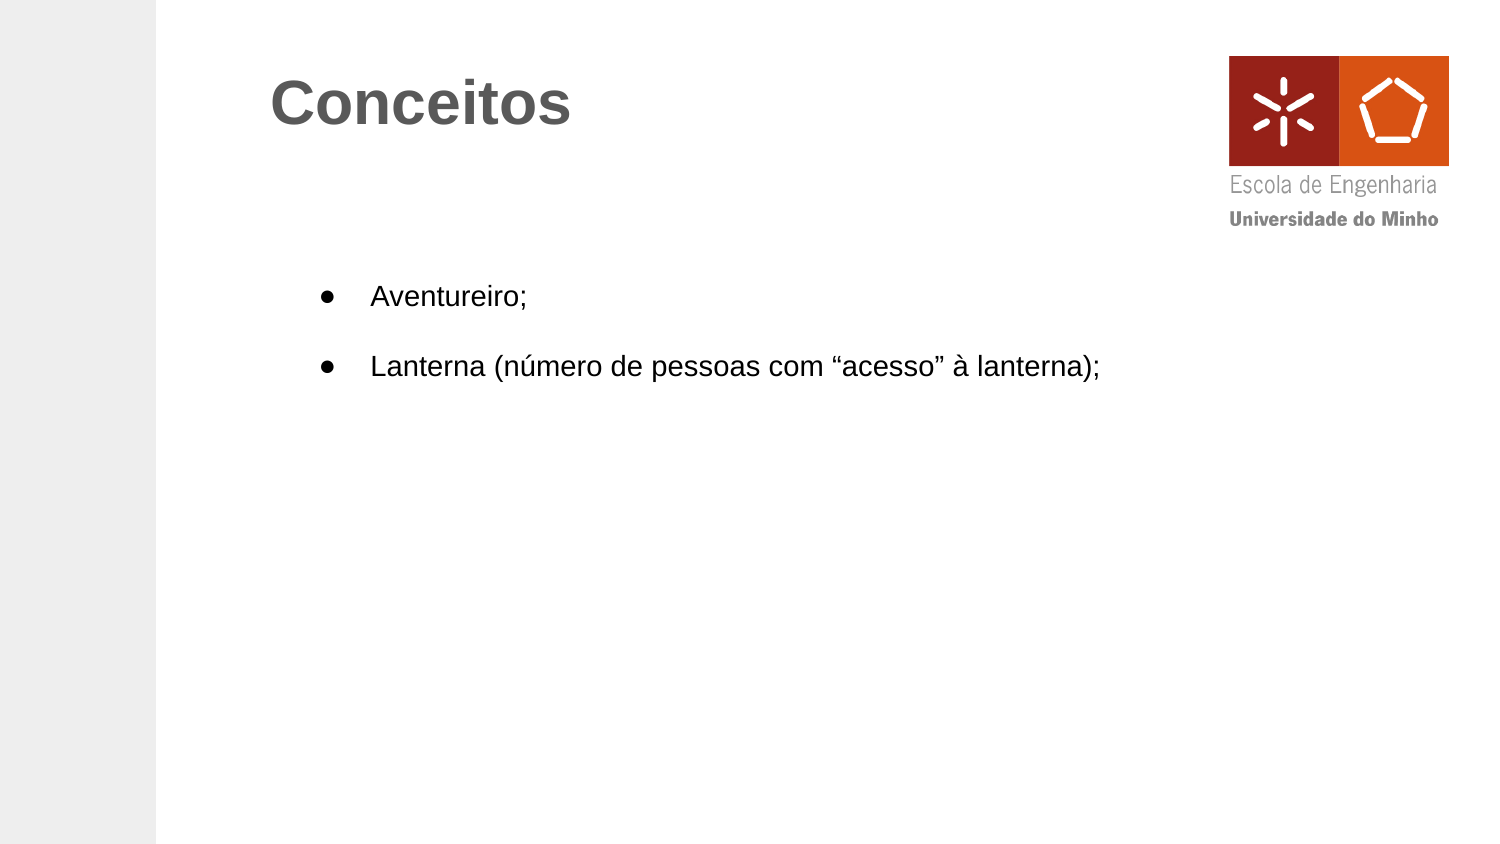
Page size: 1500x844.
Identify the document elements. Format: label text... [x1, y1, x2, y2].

text_box Aventureiro; Lanterna (número de pessoas com “acesso” à lanterna); [280, 262, 1382, 757]
text_box [0, 0, 156, 844]
picture [1229, 56, 1449, 227]
text_box Conceitos [255, 46, 1500, 236]
